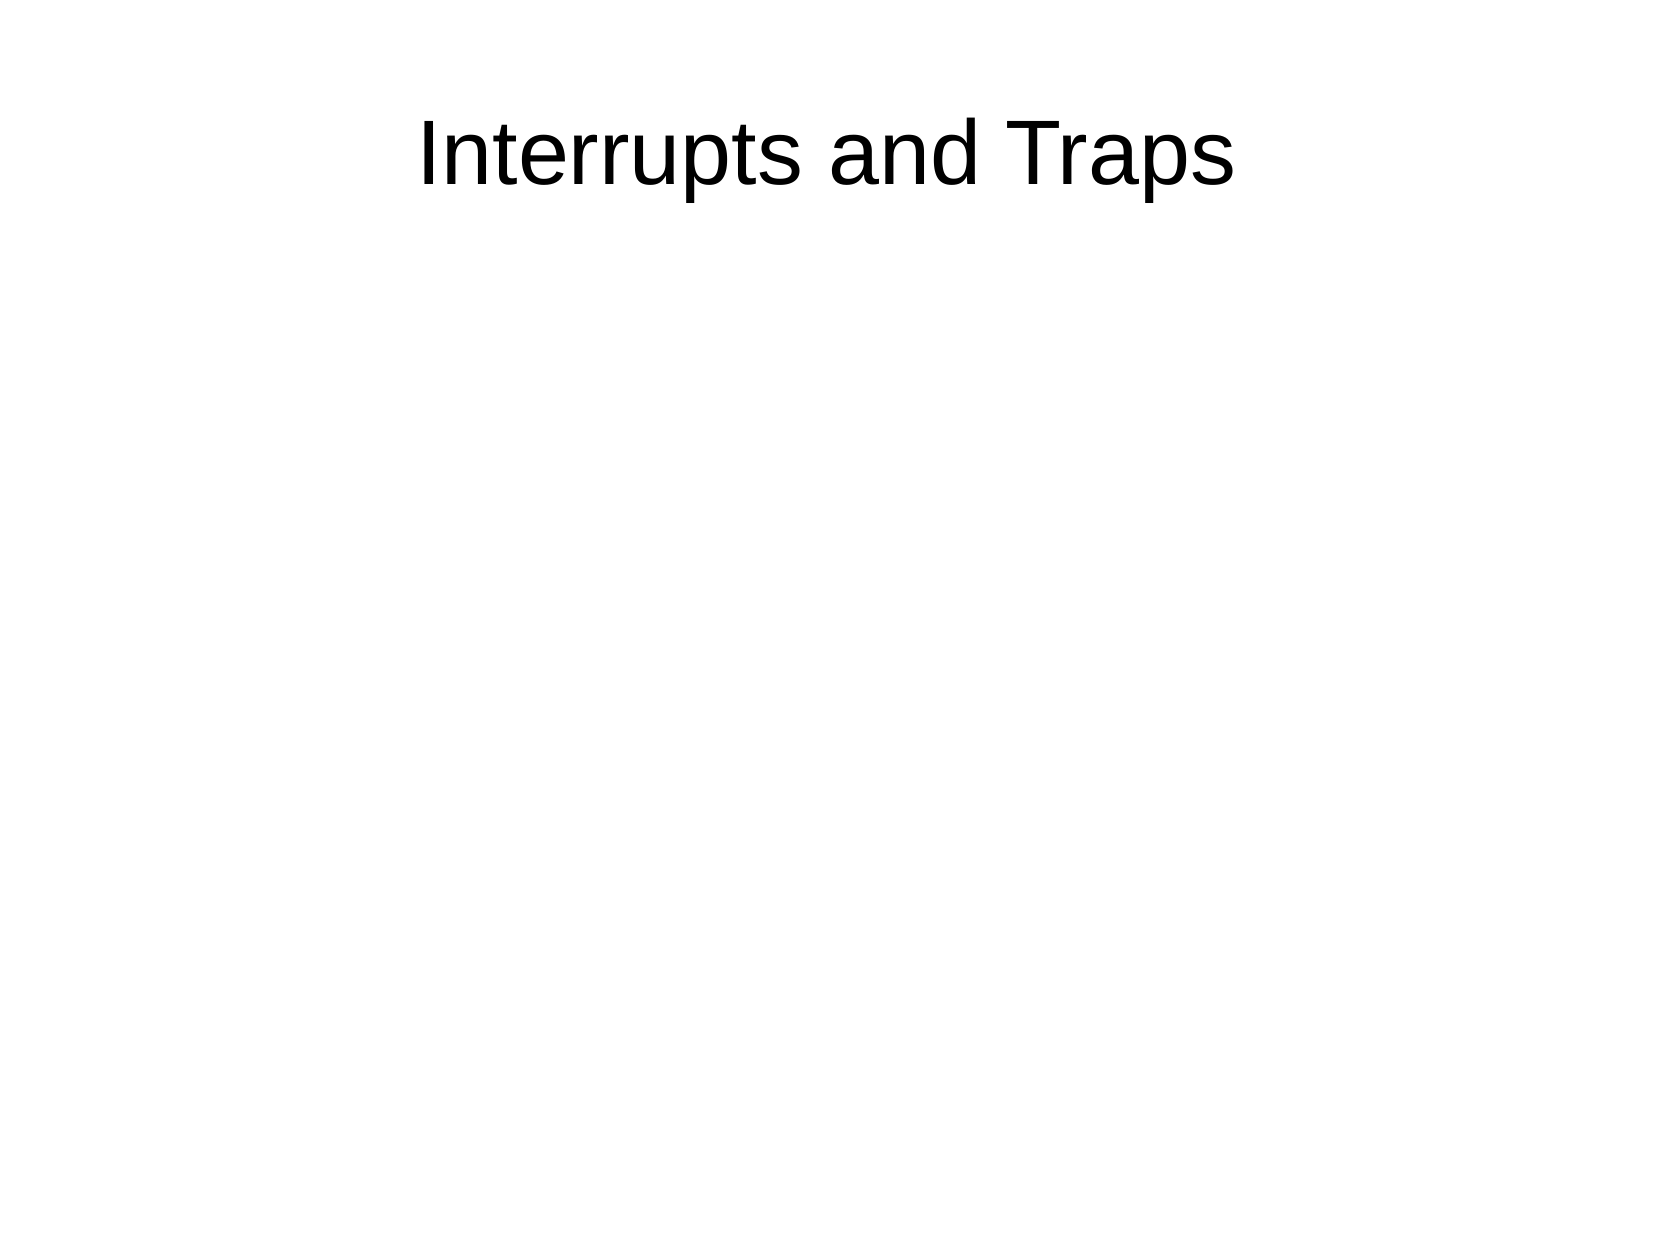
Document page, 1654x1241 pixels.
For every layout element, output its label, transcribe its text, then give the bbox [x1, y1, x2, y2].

title Interrupts and Traps [82, 49, 1571, 257]
